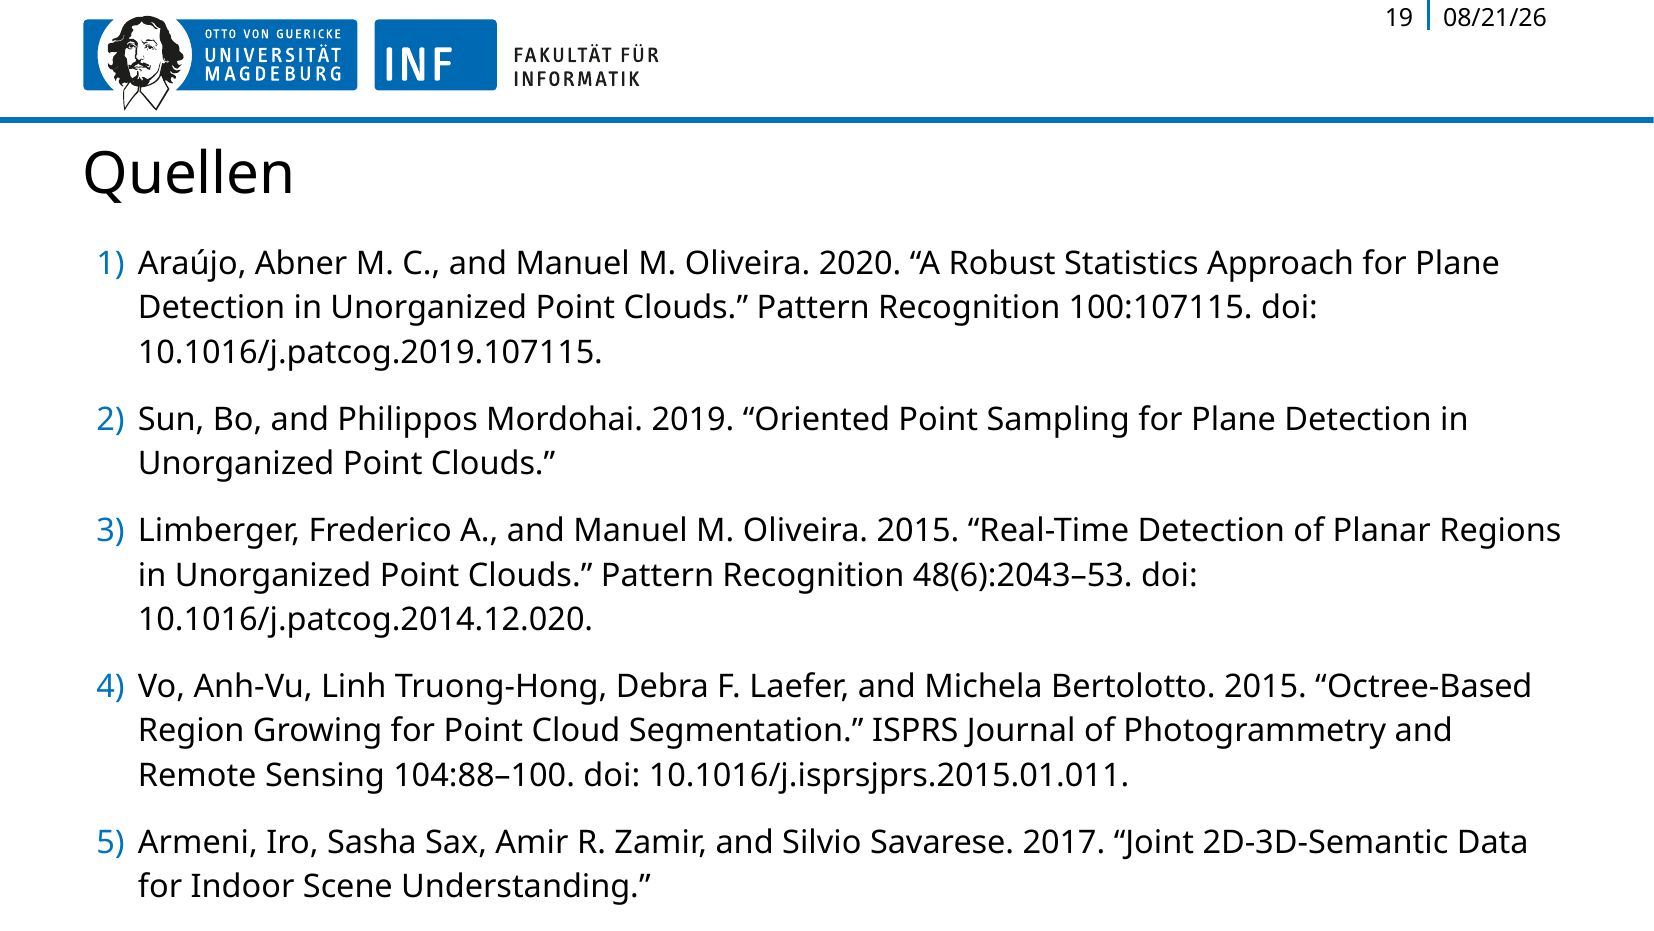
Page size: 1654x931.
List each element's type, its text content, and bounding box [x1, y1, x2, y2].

title Quellen [82, 131, 1571, 211]
list Araújo, Abner M. C., and Manuel M. Oliveira. 2020. “A Robust Statistics Approach for Plane Detection in Unorganized Point Clouds.” Pattern Recognition 100:107115. doi: 10.1016/j.patcog.2019.107115. Sun, Bo, and Philippos Mordohai. 2019. “Oriented Point Sampling for Plane Detection in Unorganized Point Clouds.” Limberger, Frederico A., and Manuel M. Oliveira. 2015. “Real-Time Detection of Planar Regions in Unorganized Point Clouds.” Pattern Recognition 48(6):2043–53. doi: 10.1016/j.patcog.2014.12.020. Vo, Anh-Vu, Linh Truong-Hong, Debra F. Laefer, and Michela Bertolotto. 2015. “Octree-Based Region Growing for Point Cloud Segmentation.” ISPRS Journal of Photogrammetry and Remote Sensing 104:88–100. doi: 10.1016/j.isprsjprs.2015.01.011. Armeni, Iro, Sasha Sax, Amir R. Zamir, and Silvio Savarese. 2017. “Joint 2D-3D-Semantic Data for Indoor Scene Understanding.” [82, 240, 1571, 916]
